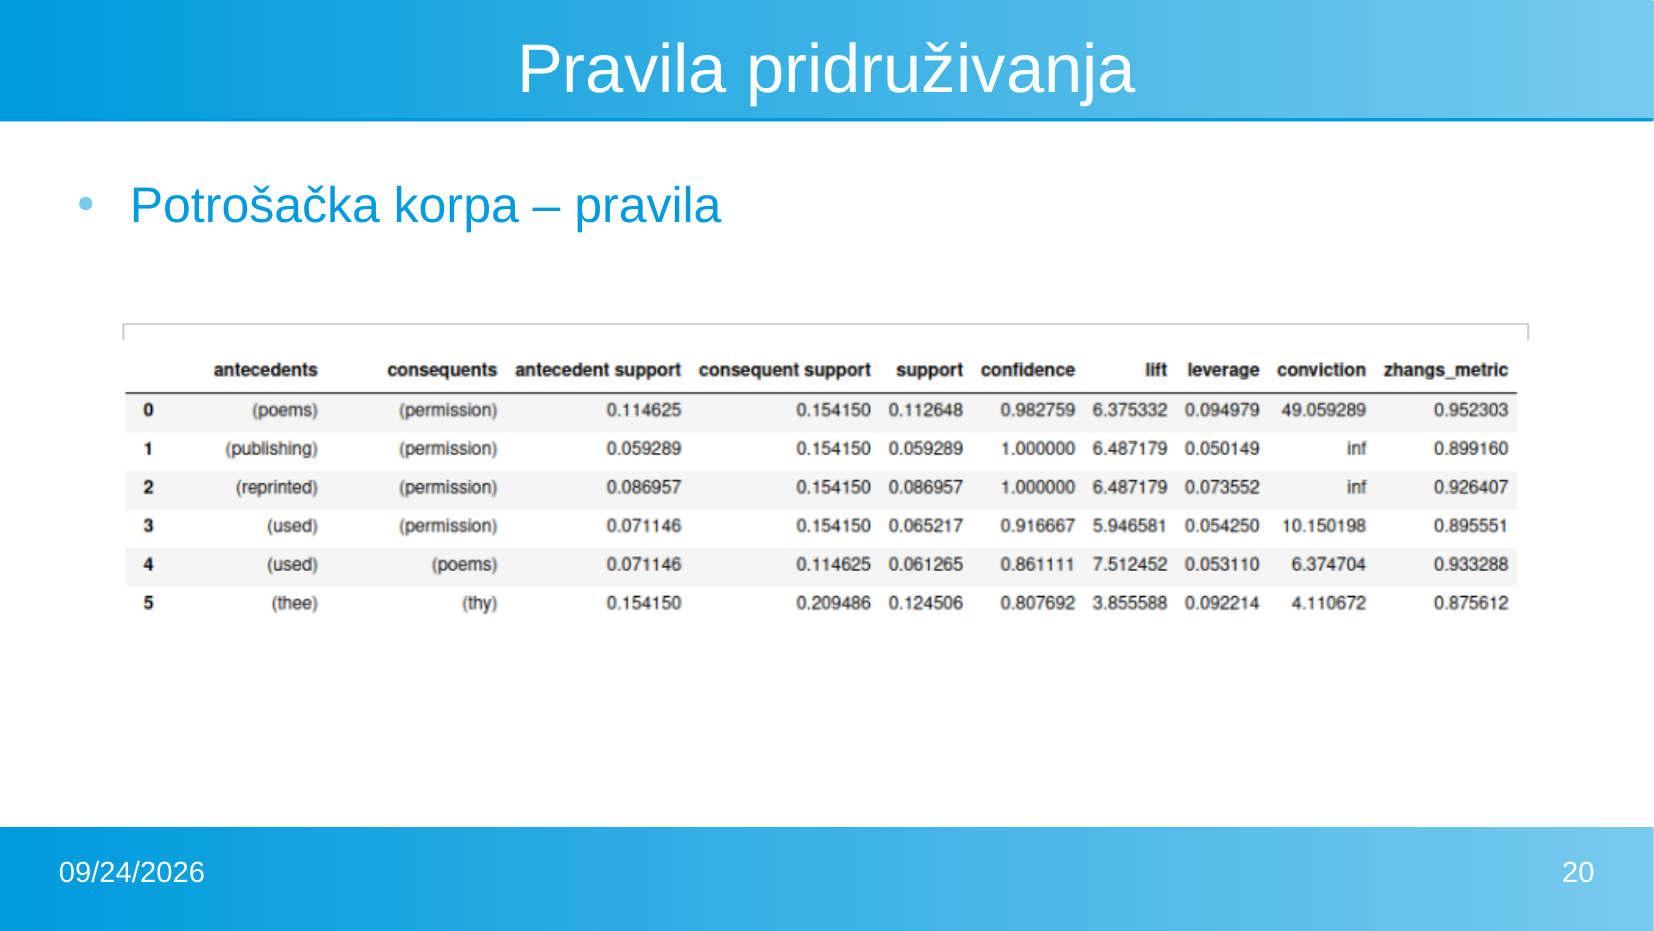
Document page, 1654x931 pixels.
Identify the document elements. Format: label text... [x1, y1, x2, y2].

list Potrošačka korpa – pravila [59, 177, 1595, 768]
picture [115, 311, 1537, 618]
title Pravila pridruživanja [59, 29, 1595, 108]
